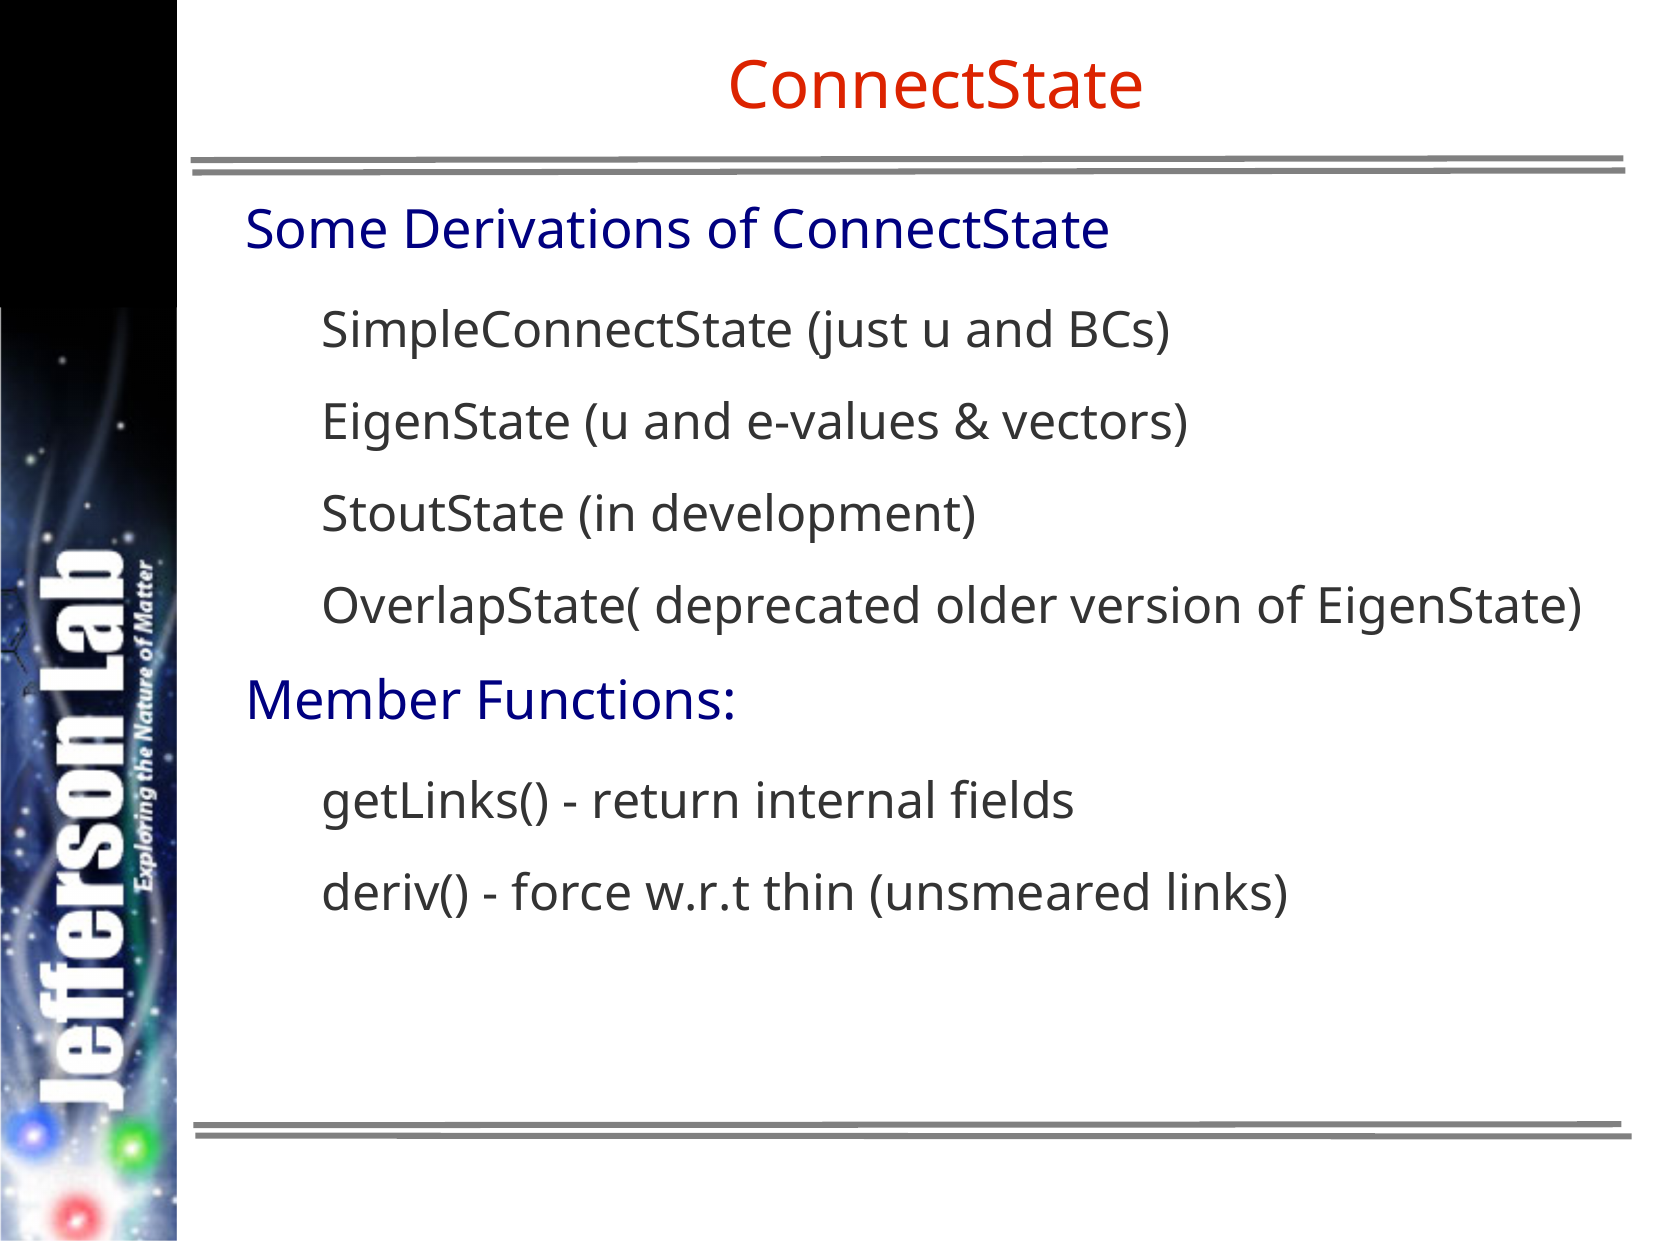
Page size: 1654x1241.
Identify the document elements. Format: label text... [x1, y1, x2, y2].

list Some Derivations of ConnectState SimpleConnectState (just u and BCs) EigenState (u and e-values & vectors) StoutState (in development) OverlapState( deprecated older version of EigenState) Member Functions: getLinks() - return internal fields deriv() - force w.r.t thin (unsmeared links) [227, 190, 1628, 1100]
picture [2, 308, 176, 1240]
title ConnectState [235, 17, 1638, 149]
